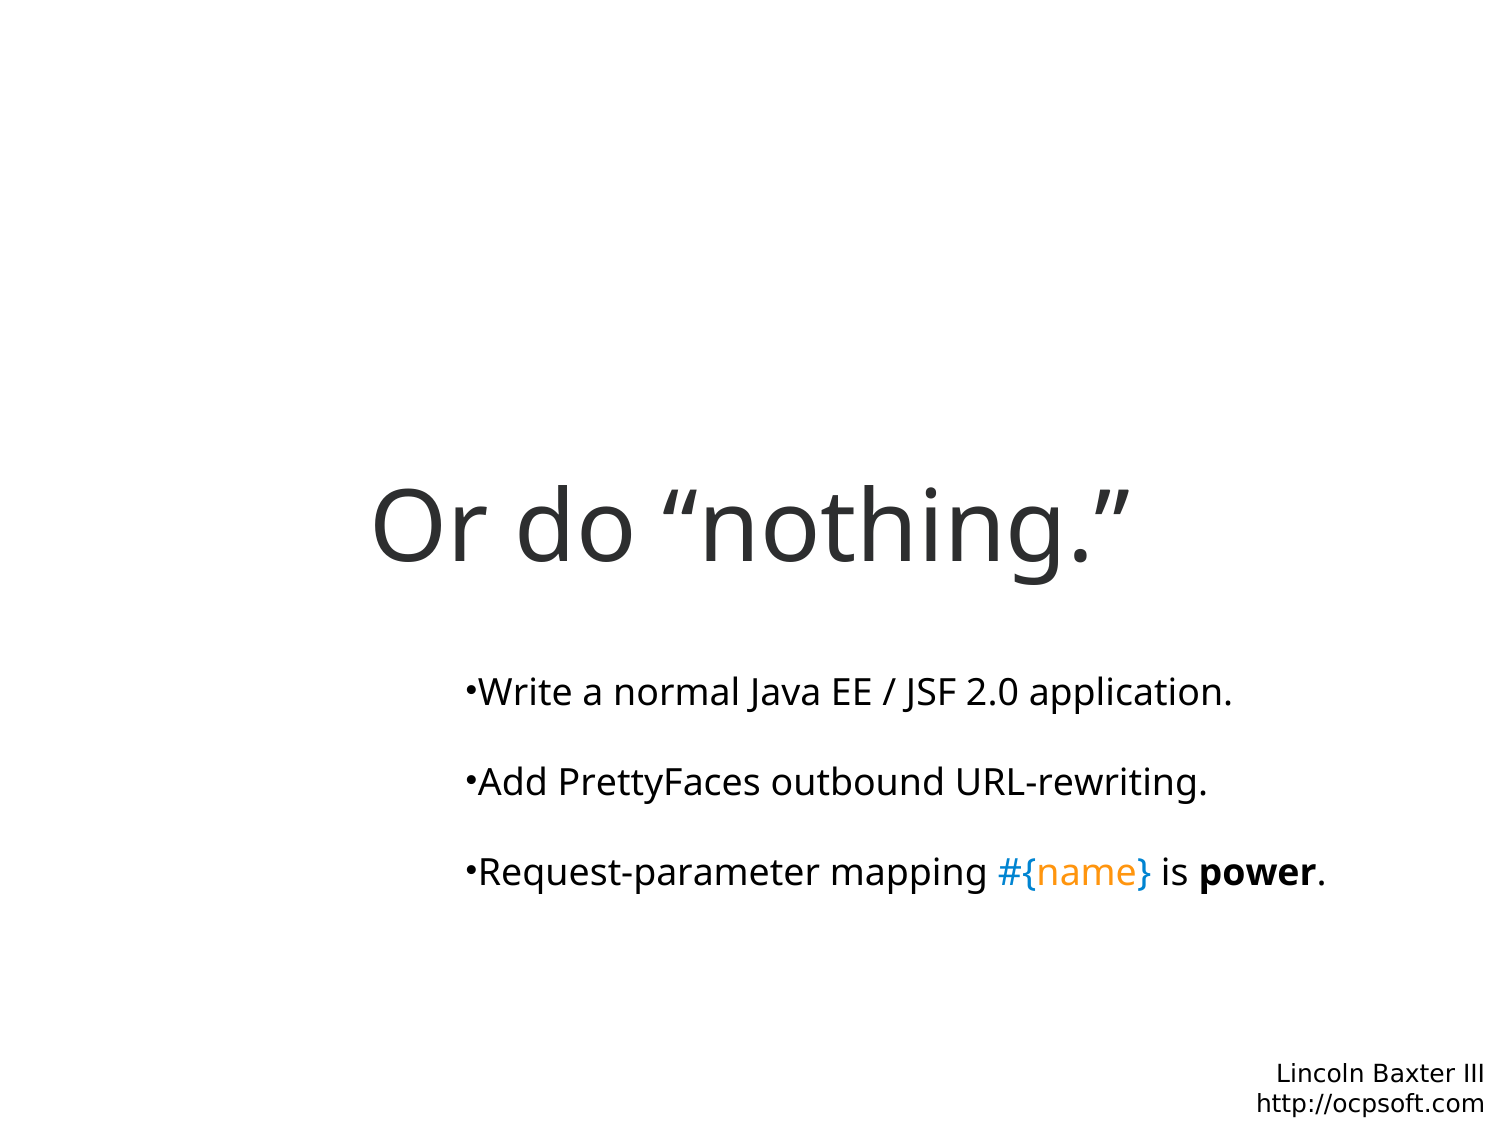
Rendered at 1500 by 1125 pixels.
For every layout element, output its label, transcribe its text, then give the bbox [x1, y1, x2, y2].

subtitle Or do “nothing.” [75, 119, 1425, 923]
text_box Write a normal Java EE / JSF 2.0 application. Add PrettyFaces outbound URL-rewriting. Request-parameter mapping #{name} is power. [450, 660, 1430, 901]
